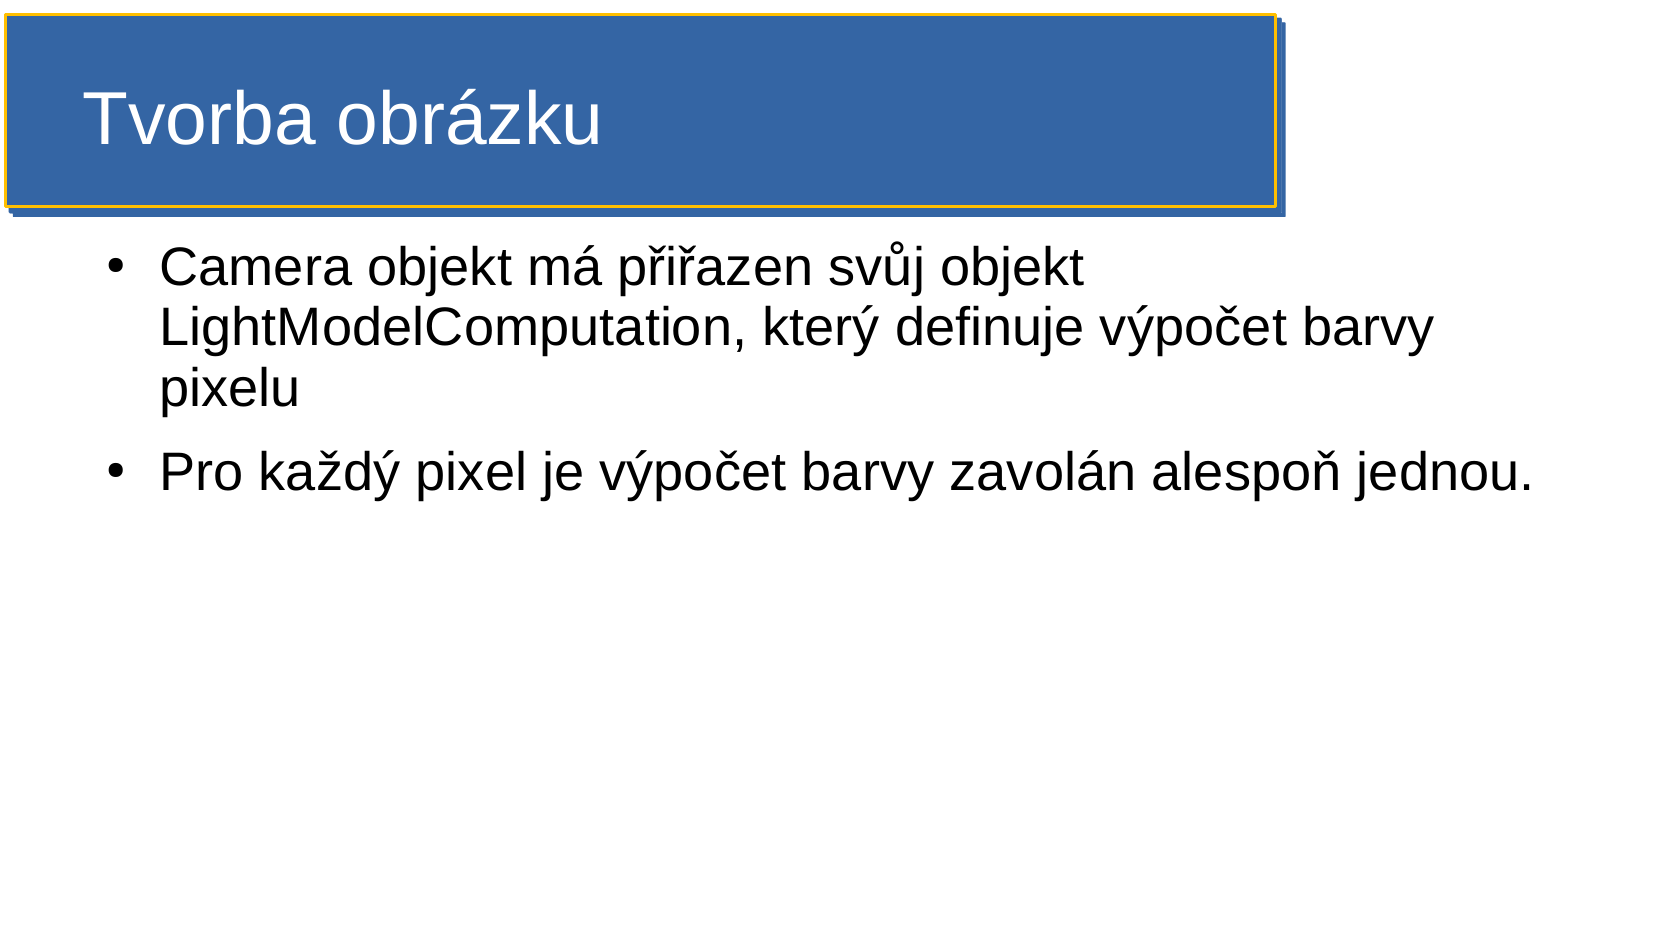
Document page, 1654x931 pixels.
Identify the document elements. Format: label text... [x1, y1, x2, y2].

title Tvorba obrázku [82, 44, 1235, 192]
list Camera objekt má přiřazen svůj objekt LightModelComputation, který definuje výpočet barvy pixelu Pro každý pixel je výpočet barvy zavolán alespoň jednou. [88, 236, 1565, 798]
